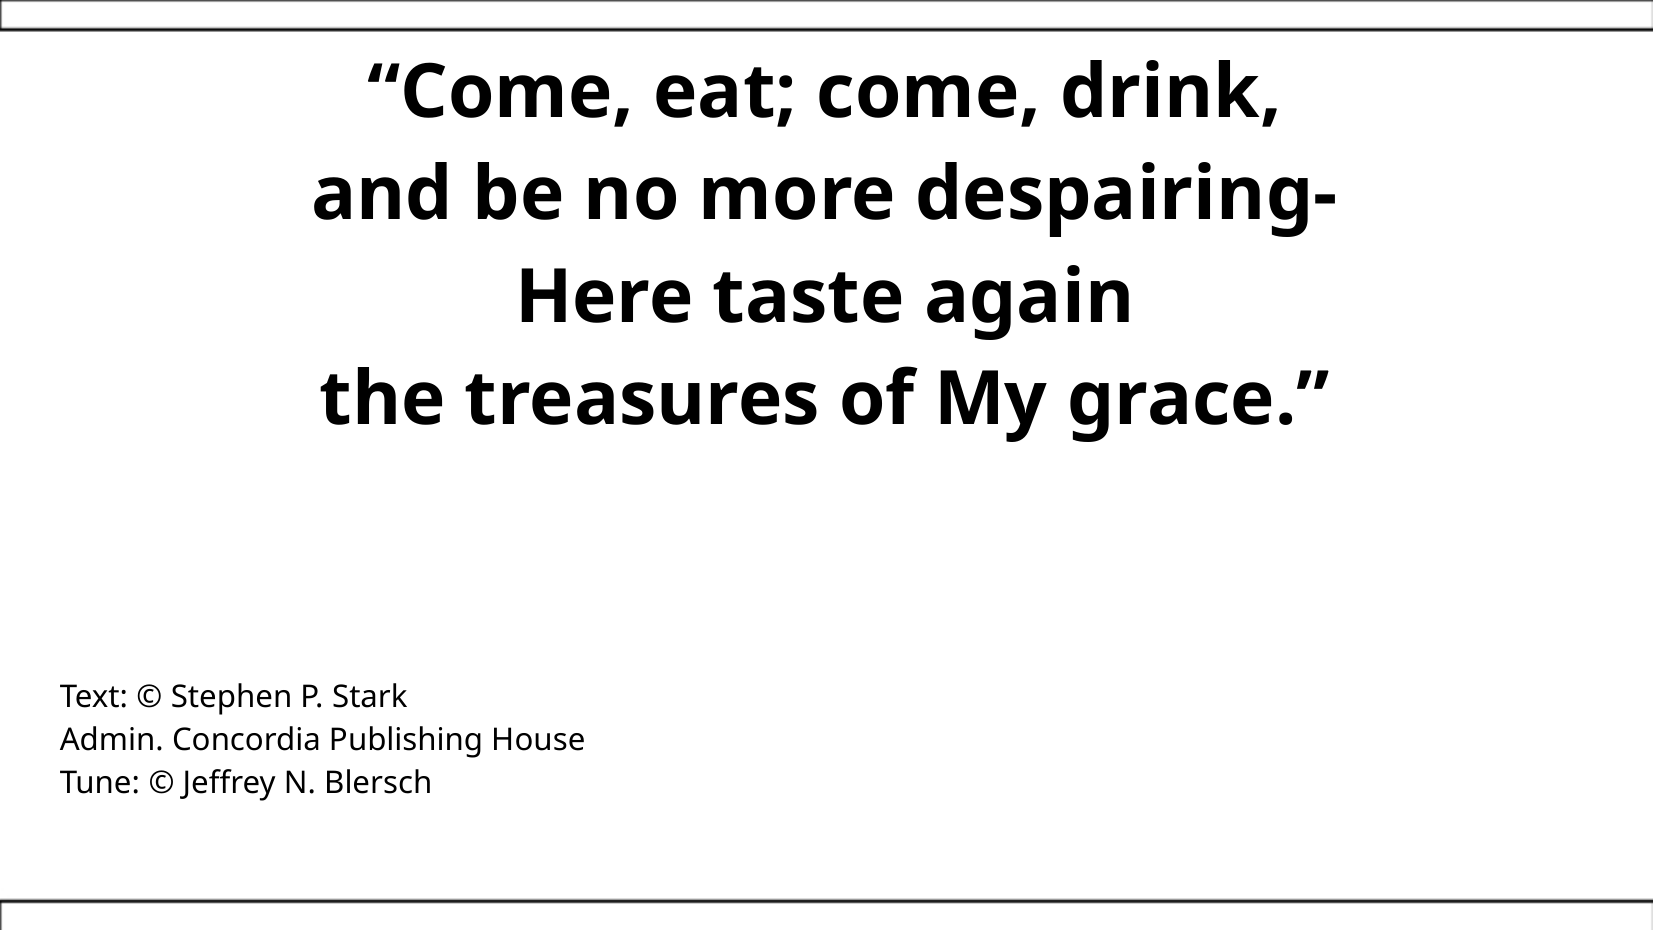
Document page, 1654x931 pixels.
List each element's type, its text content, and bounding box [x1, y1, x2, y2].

text_box “Come, eat; come, drink, and be no more despairing- Here taste again the treasures of My grace.” Text: © Stephen P. Stark Admin. Concordia Publishing House Tune: © Jeffrey N. Blersch [45, 30, 1606, 791]
picture [0, 0, 1653, 930]
